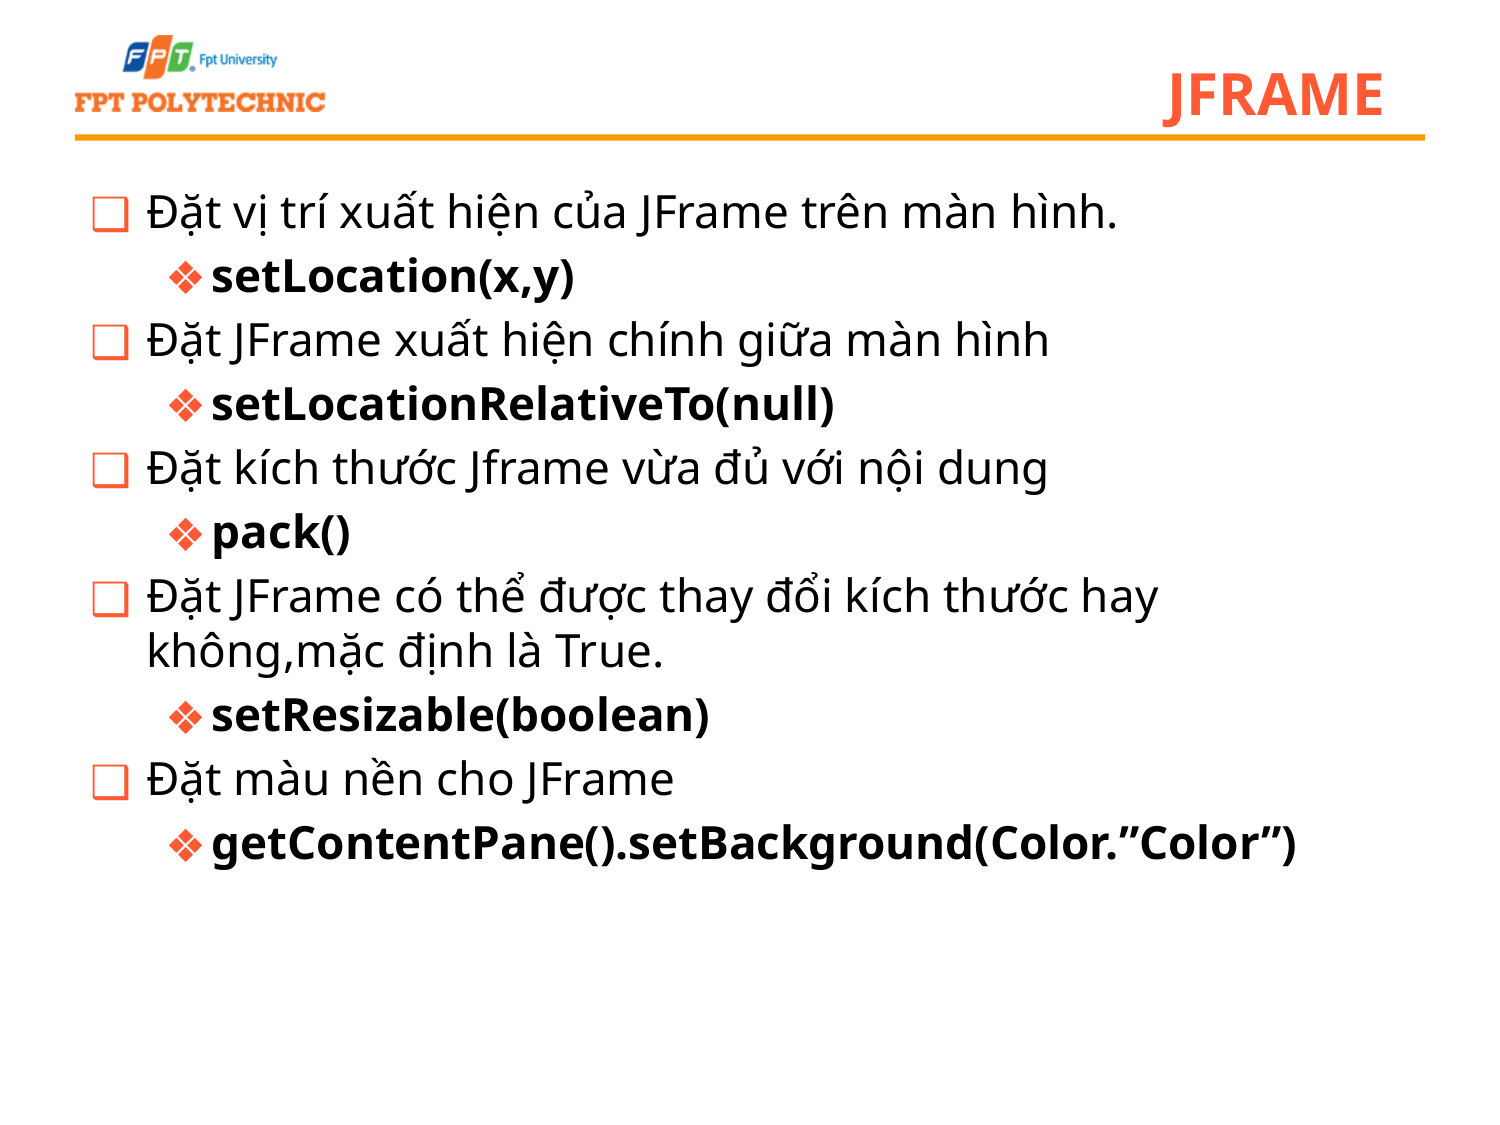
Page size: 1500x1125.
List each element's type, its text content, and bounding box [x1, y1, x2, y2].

text_box JFrame [49, 41, 1400, 143]
list Đặt vị trí xuất hiện của JFrame trên màn hình. setLocation(x,y) Đặt JFrame xuất hiện chính giữa màn hình setLocationRelativeTo(null) Đặt kích thước Jframe vừa đủ với nội dung pack() Đặt JFrame có thể được thay đổi kích thước hay không,mặc định là True. setResizable(boolean) Đặt màu nền cho JFrame getContentPane().setBackground(Color.”Color”) [75, 174, 1425, 1038]
picture [75, 35, 325, 41]
